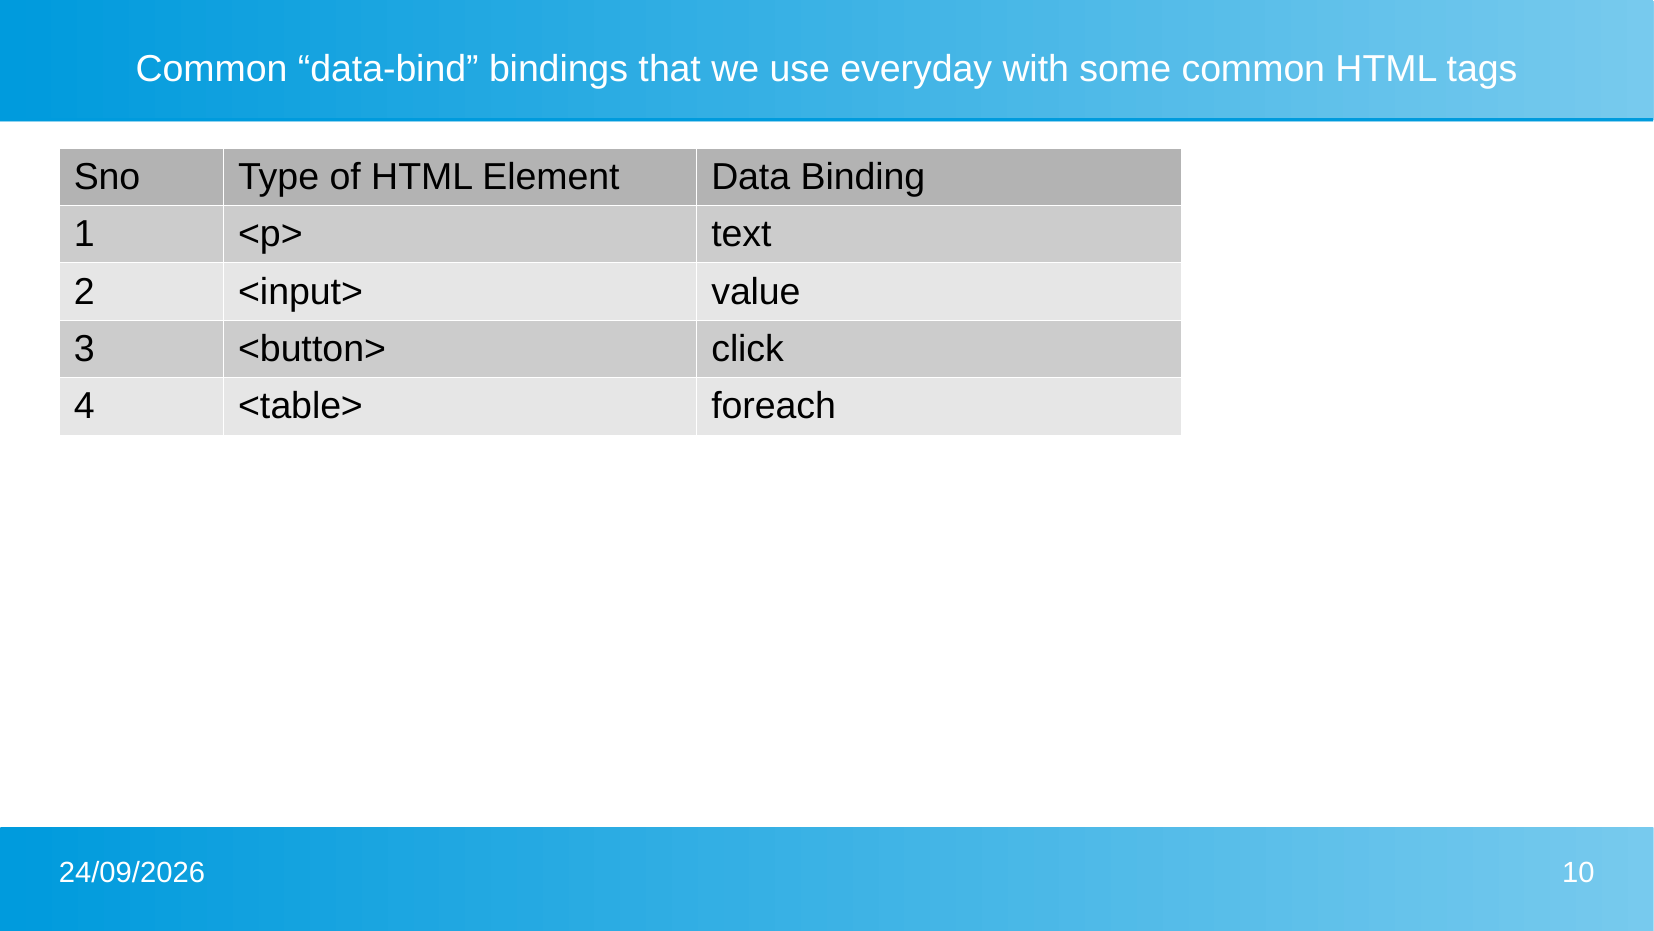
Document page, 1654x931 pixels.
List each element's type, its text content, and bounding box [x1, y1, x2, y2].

table_cell value [697, 263, 1181, 320]
table_cell 2 [60, 263, 223, 320]
table_cell 4 [60, 378, 223, 435]
table_cell <p> [224, 206, 696, 262]
table_header Sno [60, 149, 223, 205]
table_cell <button> [224, 321, 696, 377]
table_header Type of HTML Element [224, 149, 696, 205]
table_cell 1 [60, 206, 223, 262]
table_cell foreach [697, 378, 1181, 435]
table_cell <table> [224, 378, 696, 435]
title Common “data-bind” bindings that we use everyday with some common HTML tags [59, 29, 1595, 108]
table_cell <input> [224, 263, 696, 320]
table_cell text [697, 206, 1181, 262]
table_cell 3 [60, 321, 223, 377]
table_header Data Binding [697, 149, 1181, 205]
table_cell click [697, 321, 1181, 377]
